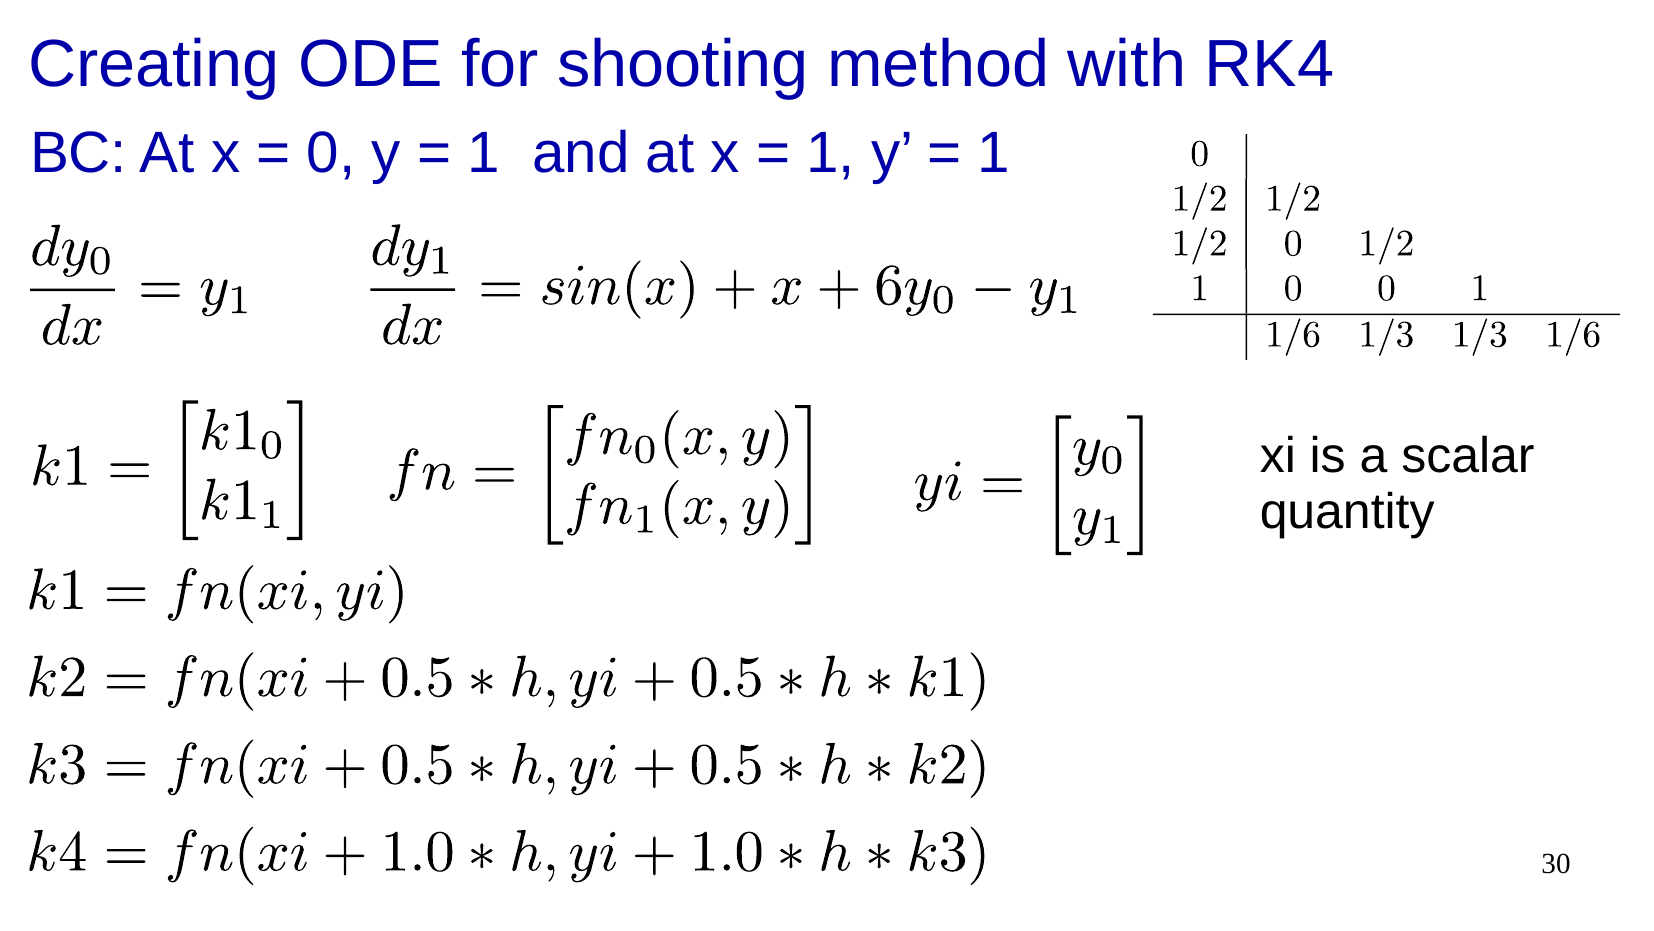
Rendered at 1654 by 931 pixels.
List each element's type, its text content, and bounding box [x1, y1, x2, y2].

text_box [913, 415, 1158, 556]
list BC: At x = 0, y = 1 and at x = 1, y’ = 1 [30, 120, 1645, 916]
text_box [30, 224, 251, 346]
text_box xi is a scalar quantity [1245, 420, 1621, 616]
text_box [26, 565, 991, 886]
text_box [30, 400, 317, 541]
text_box [386, 405, 826, 545]
text_box [1152, 134, 1621, 361]
title Creating ODE for shooting method with RK4 [28, 21, 1626, 106]
text_box [370, 224, 1081, 345]
